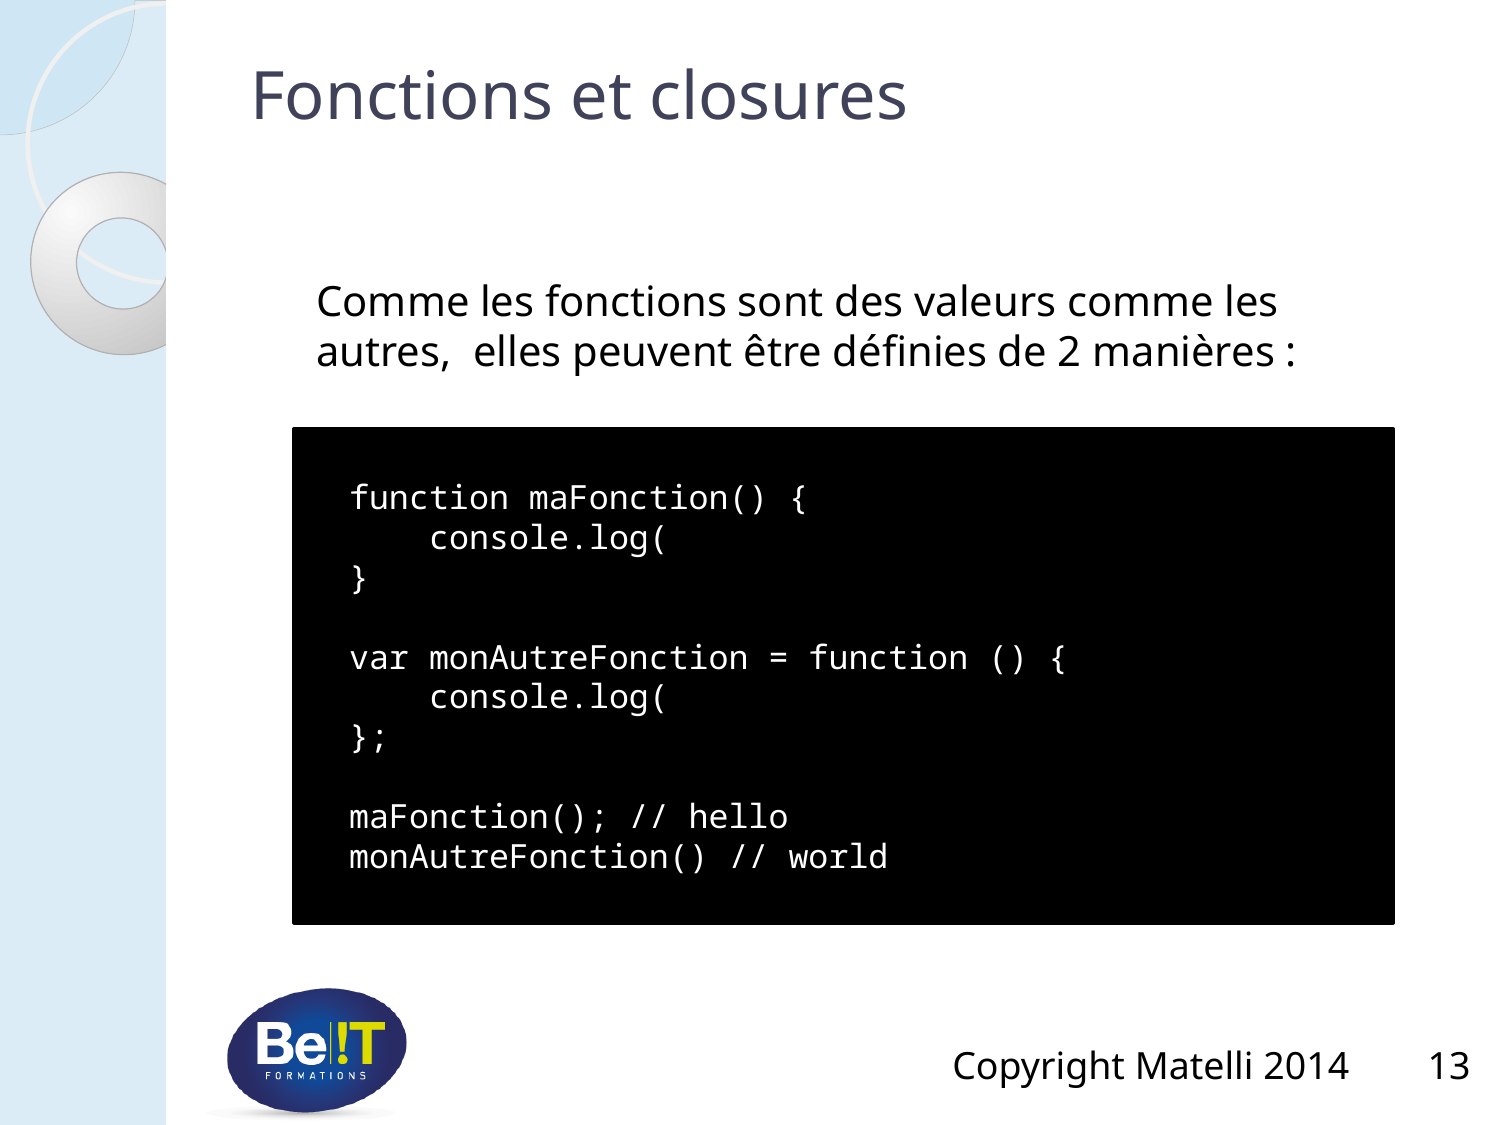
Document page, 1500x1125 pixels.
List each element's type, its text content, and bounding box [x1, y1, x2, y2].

title Fonctions et closures [235, 45, 1466, 233]
text_box function maFonction() { console.log("hello"); } var monAutreFonction = function () { console.log("world"); }; maFonction(); // hello monAutreFonction() // world [294, 428, 1393, 923]
picture [171, 977, 442, 1125]
list Comme les fonctions sont des valeurs comme les autres, elles peuvent être définies de 2 manières : [235, 267, 1412, 374]
slide_number <numéro> [1413, 1034, 1488, 1113]
footer Copyright Matelli 2014 [937, 1034, 1413, 1113]
